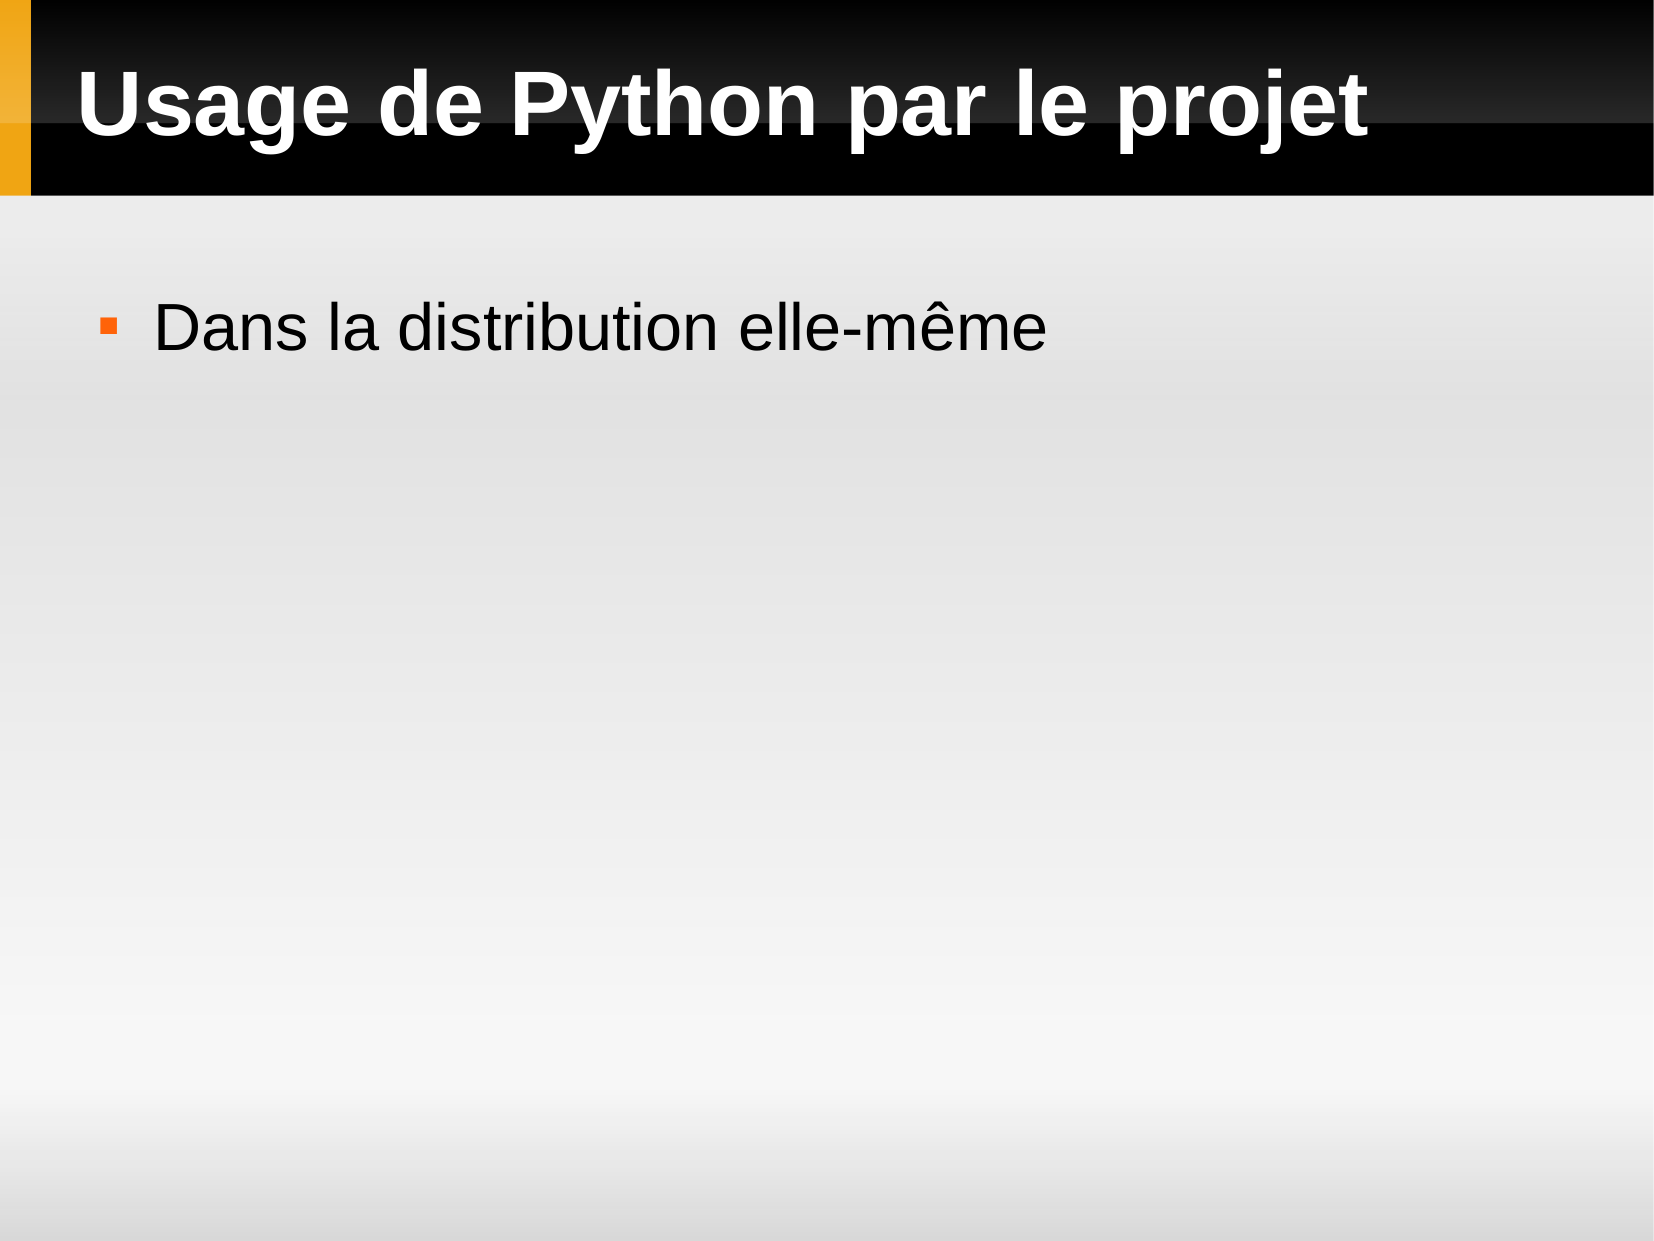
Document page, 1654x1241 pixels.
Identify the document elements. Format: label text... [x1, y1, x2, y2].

list Dans la distribution elle-même [82, 290, 1571, 1109]
picture [0, 0, 1654, 1241]
title Usage de Python par le projet [76, 0, 1565, 208]
